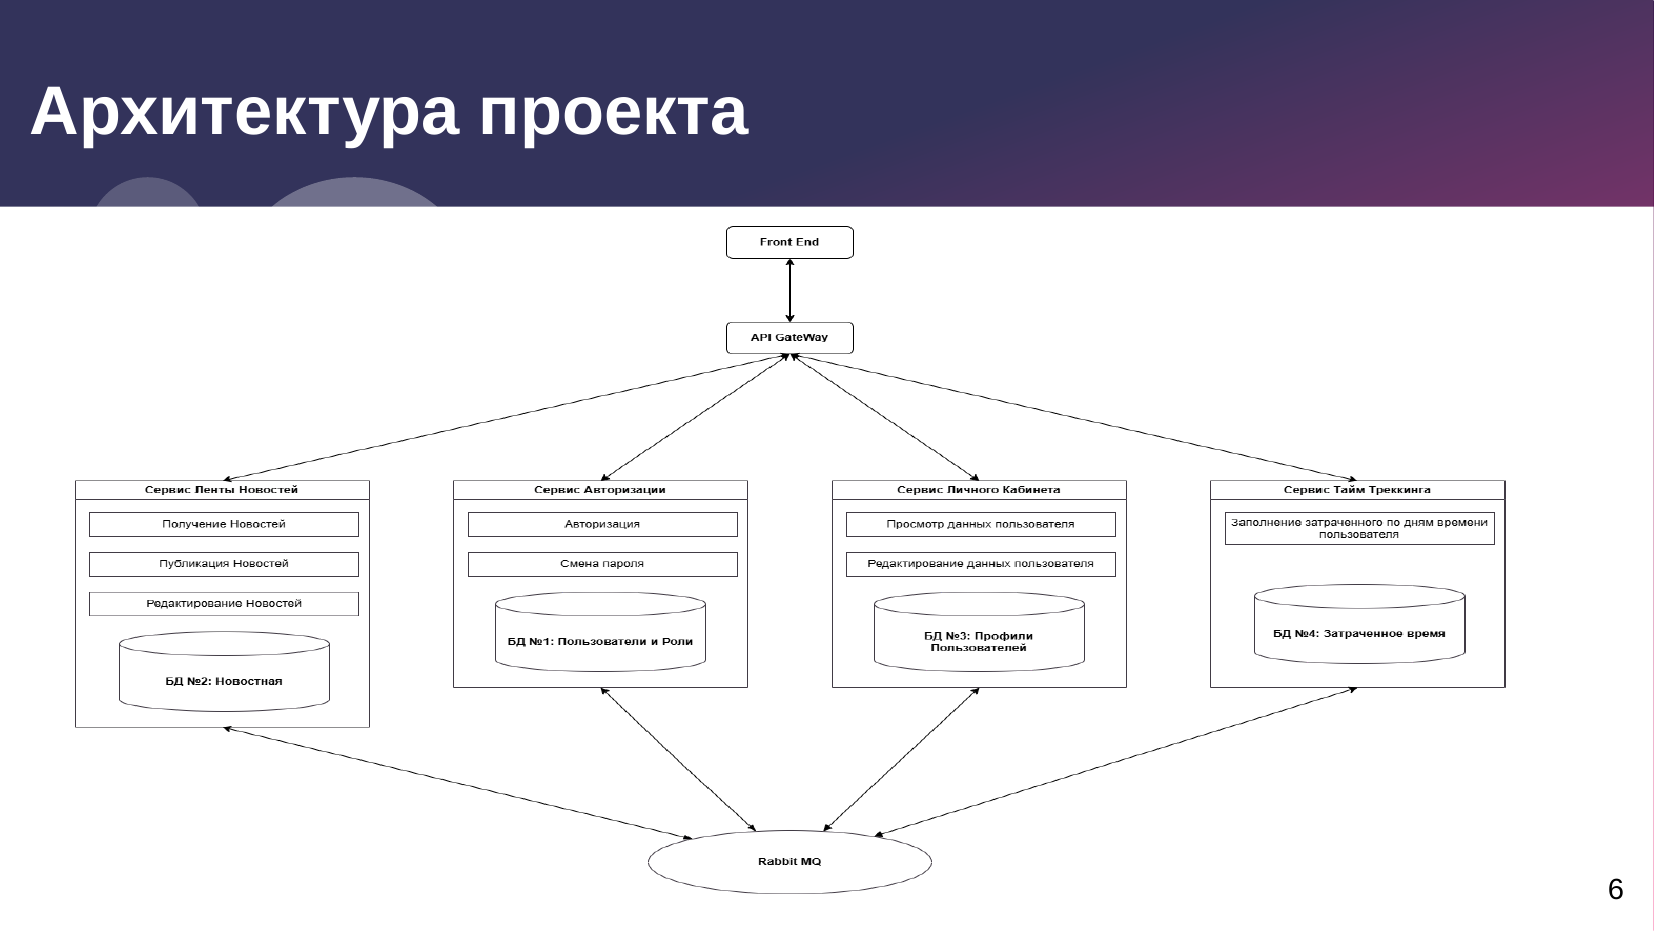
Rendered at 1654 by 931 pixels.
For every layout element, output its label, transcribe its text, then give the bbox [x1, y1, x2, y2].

title Архитектура проекта [29, 29, 857, 192]
picture [75, 226, 1506, 894]
